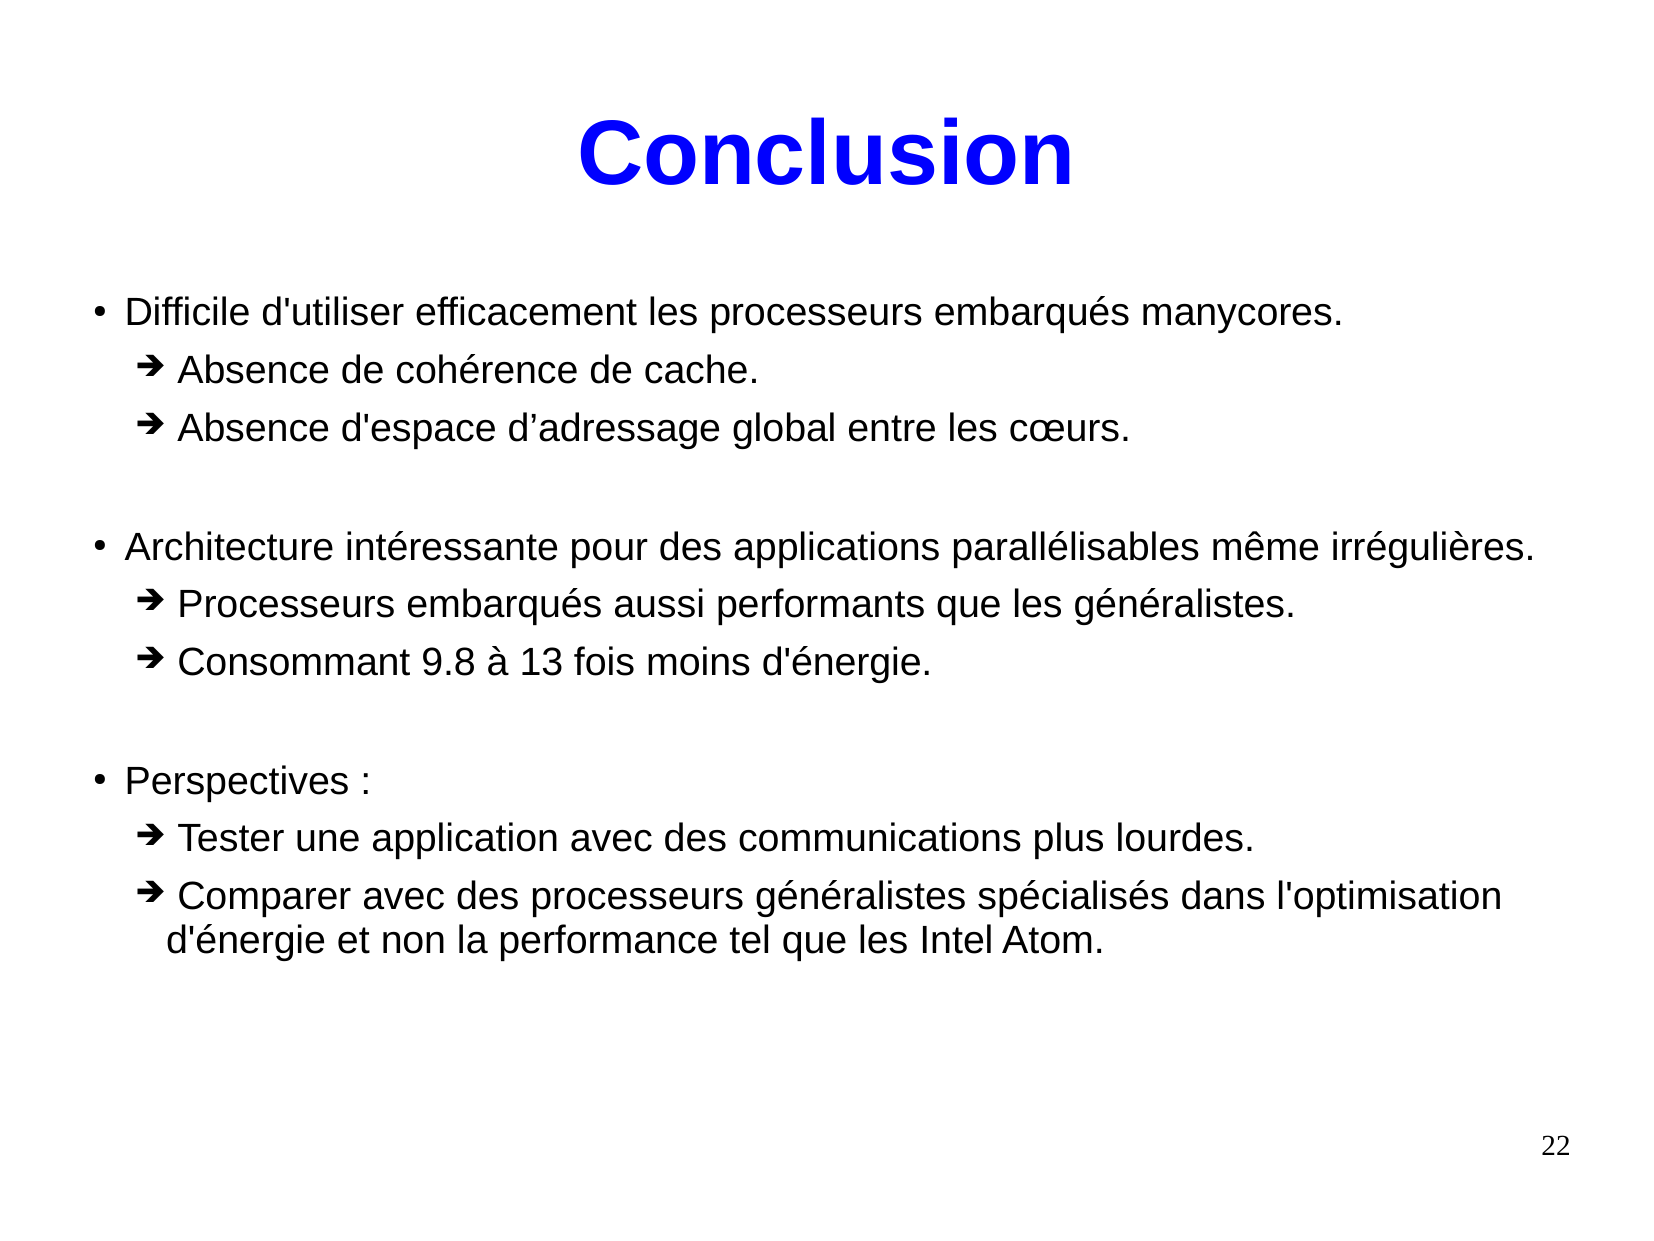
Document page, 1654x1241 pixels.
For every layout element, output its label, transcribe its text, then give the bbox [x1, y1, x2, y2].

list Difficile d'utiliser efficacement les processeurs embarqués manycores. Absence de cohérence de cache. Absence d'espace d’adressage global entre les cœurs. Architecture intéressante pour des applications parallélisables même irrégulières. Processeurs embarqués aussi performants que les généralistes. Consommant 9.8 à 13 fois moins d'énergie. Perspectives : Tester une application avec des communications plus lourdes. Comparer avec des processeurs généralistes spécialisés dans l'optimisation d'énergie et non la performance tel que les Intel Atom. [82, 290, 1571, 1010]
title Conclusion [82, 49, 1571, 257]
